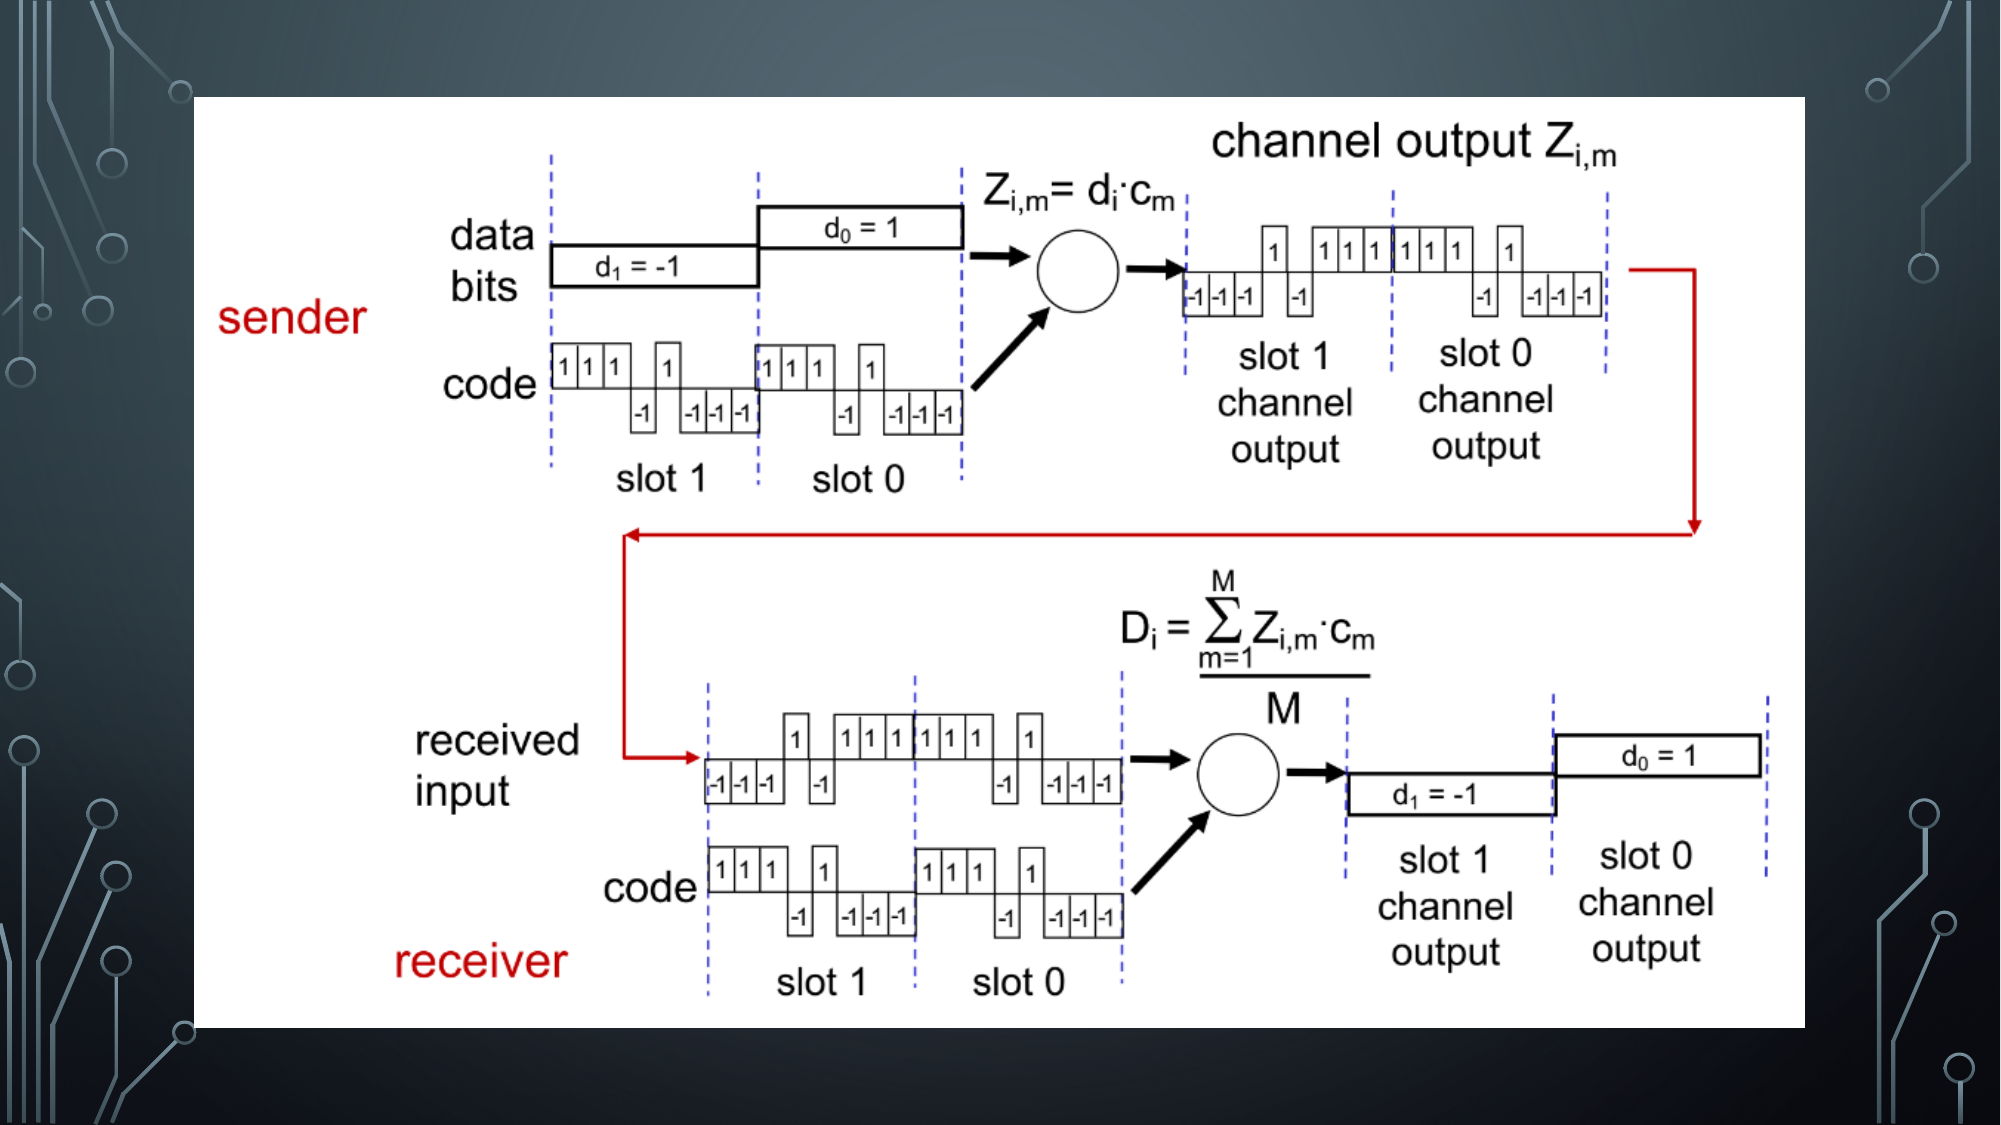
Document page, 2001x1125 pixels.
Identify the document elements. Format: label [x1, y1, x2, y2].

picture [194, 97, 1805, 1028]
